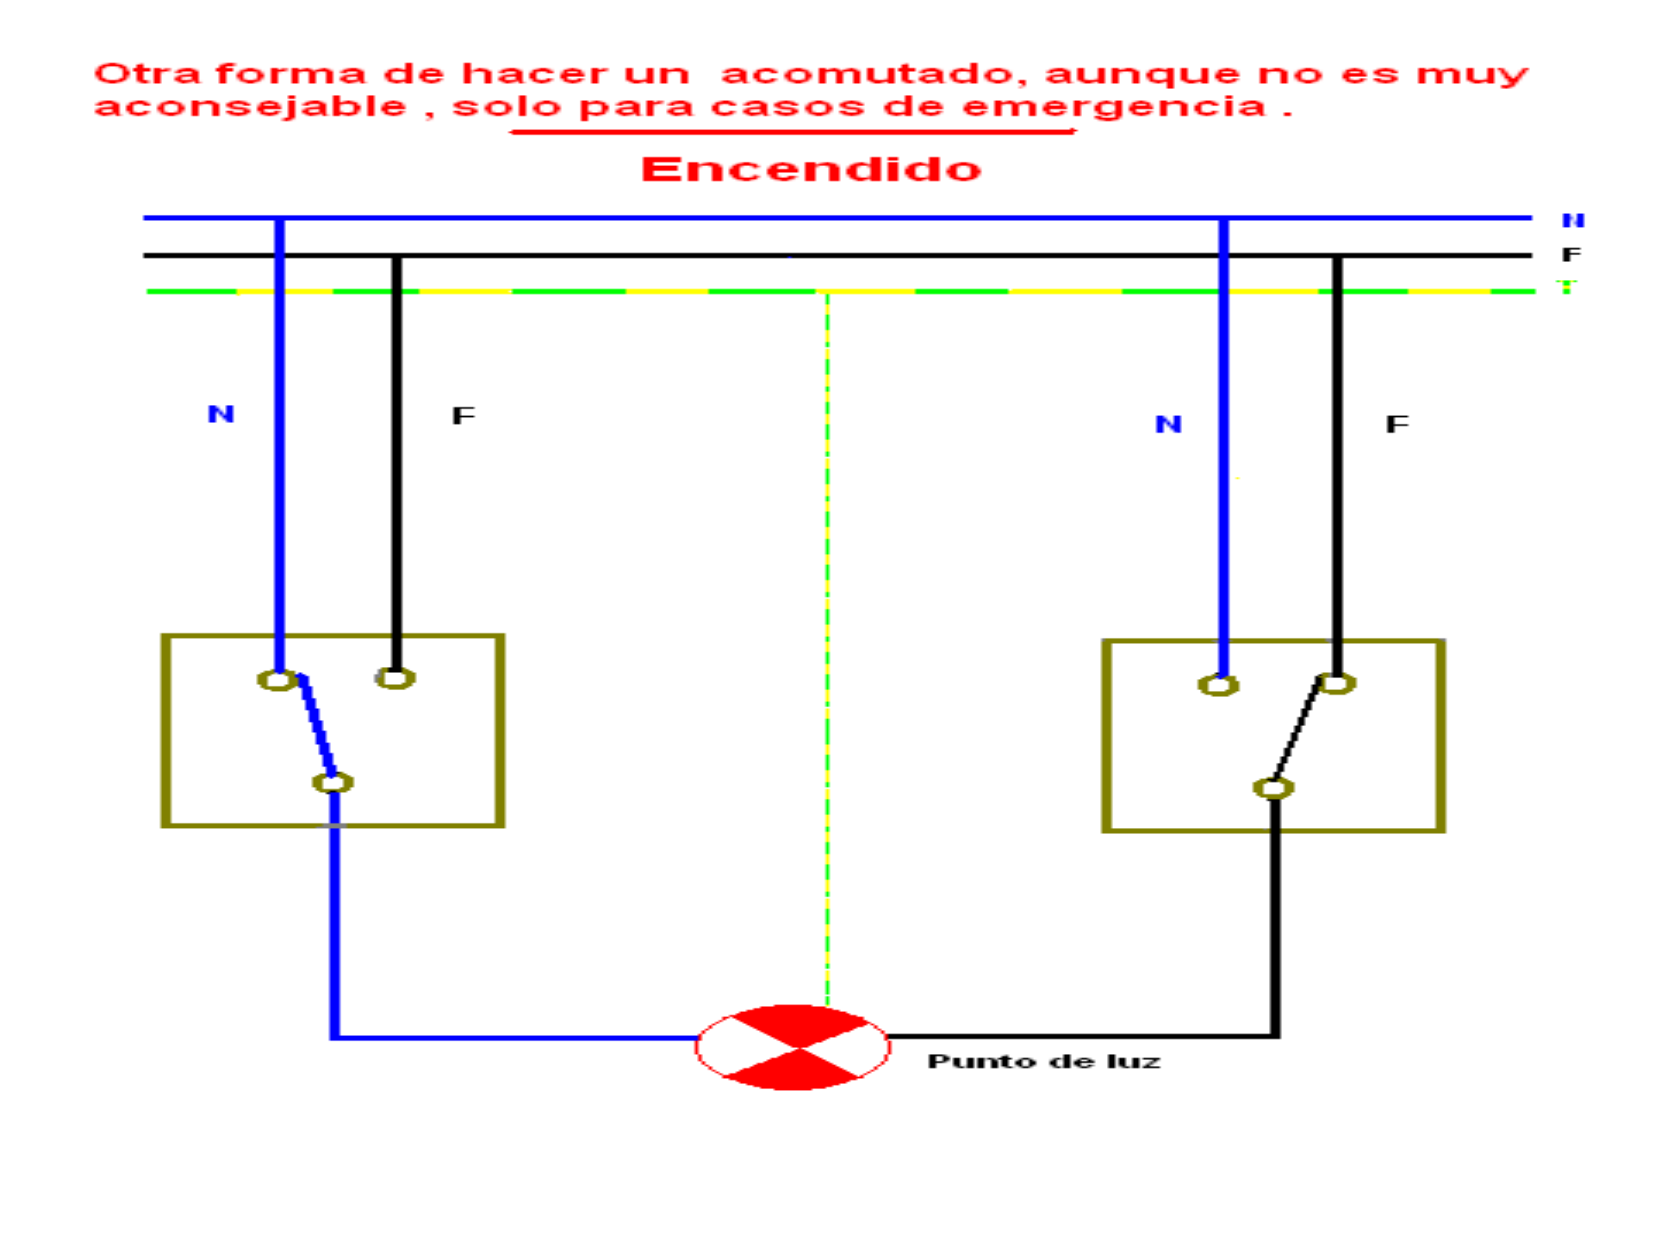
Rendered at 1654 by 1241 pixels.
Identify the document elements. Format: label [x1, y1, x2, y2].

picture [0, 29, 1654, 1125]
